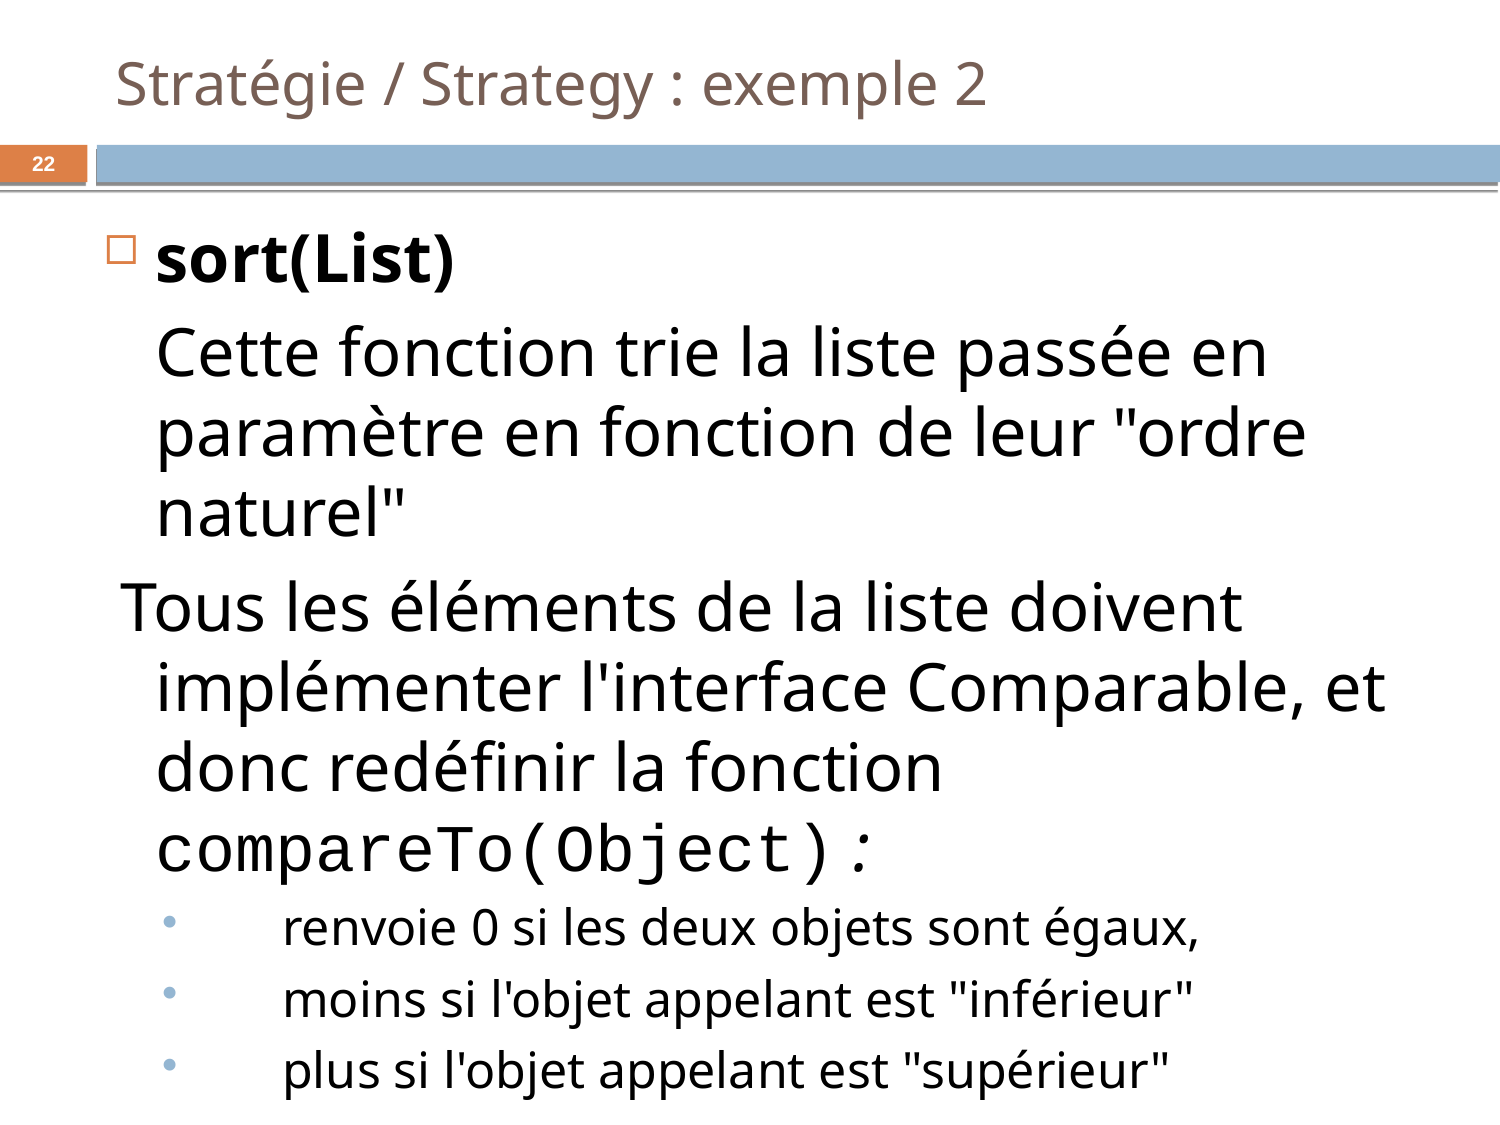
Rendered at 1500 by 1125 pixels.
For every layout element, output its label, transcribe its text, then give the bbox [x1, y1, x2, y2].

title Stratégie / Strategy : exemple 2 [100, 37, 1438, 126]
slide_number <numéro> [0, 143, 88, 184]
list sort(List) Cette fonction trie la liste passée en paramètre en fonction de leur "ordre naturel" Tous les éléments de la liste doivent implémenter l'interface Comparable, et donc redéfinir la fonction compareTo(Object) : renvoie 0 si les deux objets sont égaux, moins si l'objet appelant est "inférieur" plus si l'objet appelant est "supérieur" [88, 208, 1447, 1035]
